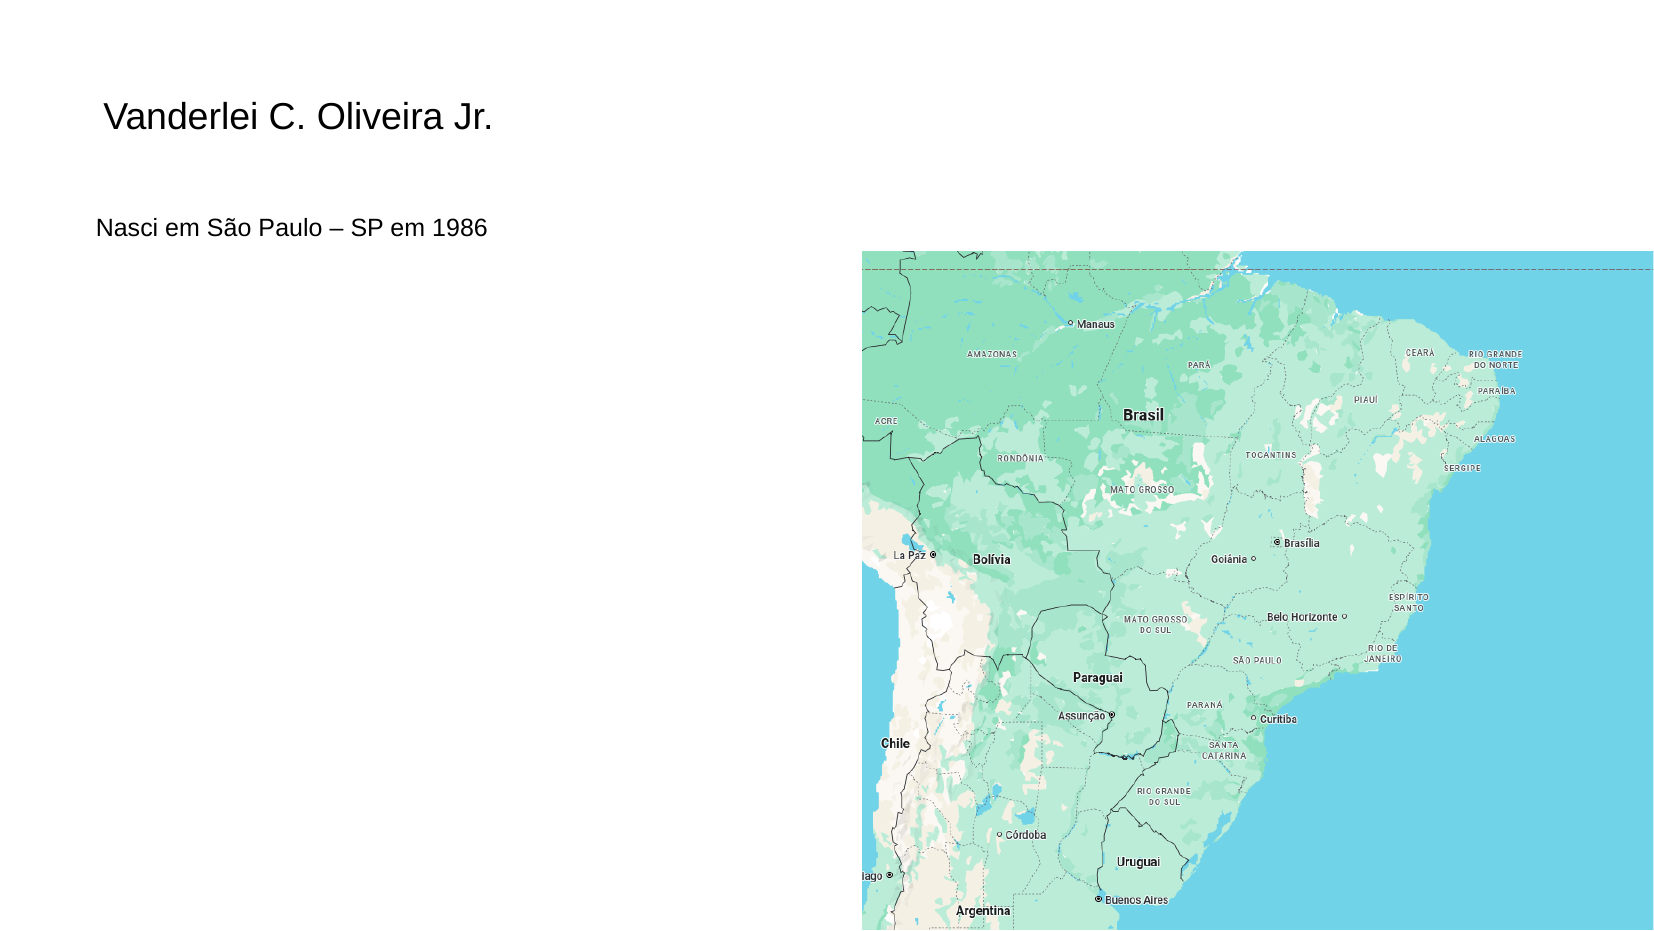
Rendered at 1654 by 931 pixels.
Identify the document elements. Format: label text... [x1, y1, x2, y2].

text_box Nasci em São Paulo – SP em 1986 [81, 206, 502, 250]
picture [862, 251, 1654, 930]
text_box Vanderlei C. Oliveira Jr. [88, 88, 510, 146]
